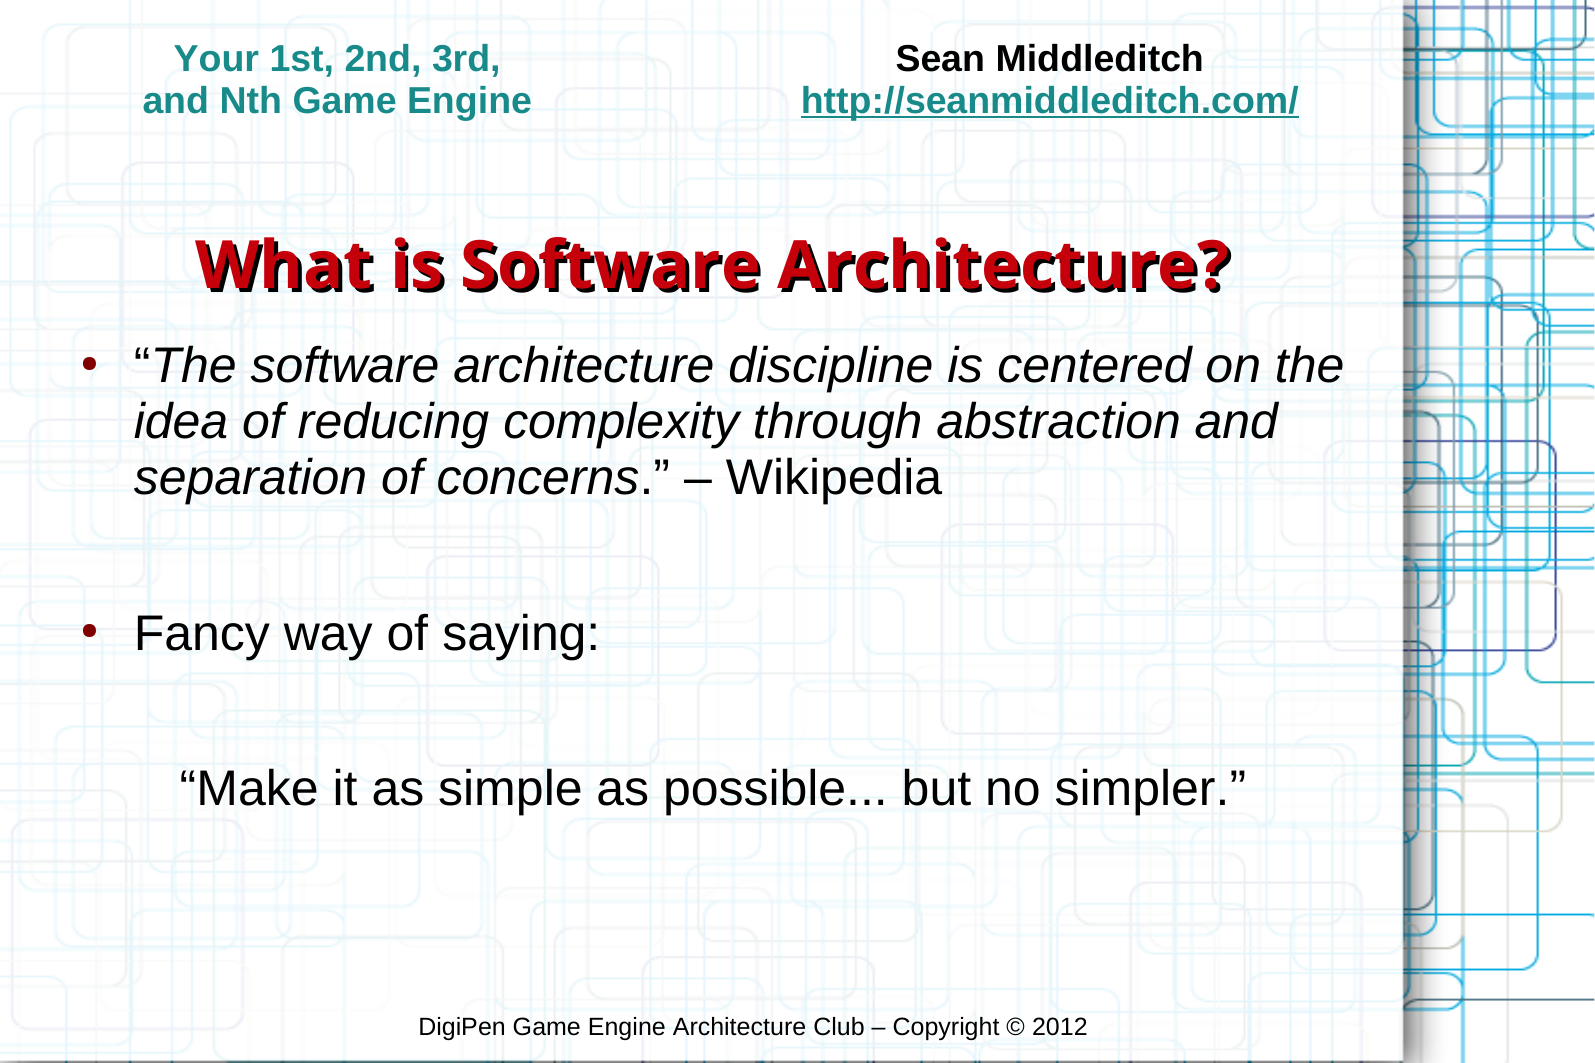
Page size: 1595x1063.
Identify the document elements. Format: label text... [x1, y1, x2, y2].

picture [0, 0, 1595, 1063]
list Your 1st, 2nd, 3rd, and Nth Game Engine [75, 37, 601, 151]
title What is Software Architecture? [75, 225, 1351, 301]
list DigiPen Game Engine Architecture Club – Copyright © 2012 [75, 1012, 1363, 1051]
list Sean Middleditch http://seanmiddleditch.com/ [787, 37, 1313, 151]
list “The software architecture discipline is centered on the idea of reducing complexity through abstraction and separation of concerns.” – Wikipedia Fancy way of saying: “Make it as simple as possible... but no simpler.” [63, 337, 1351, 1051]
